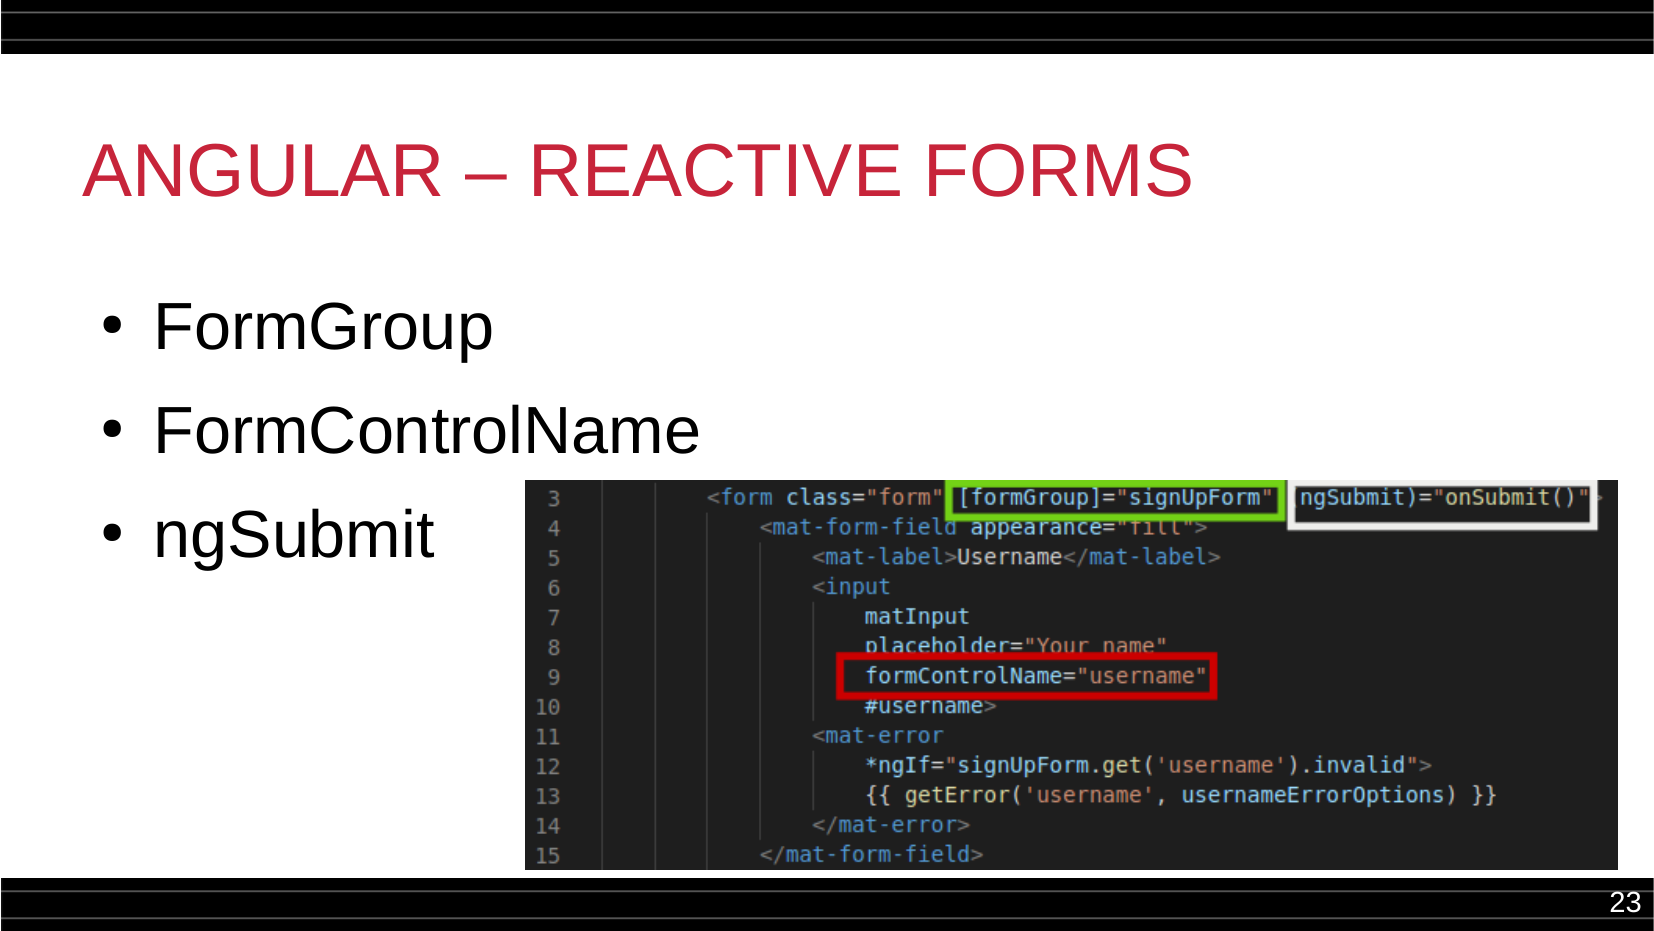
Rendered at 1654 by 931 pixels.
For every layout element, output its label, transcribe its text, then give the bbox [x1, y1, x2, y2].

picture [525, 480, 1618, 871]
list FormGroup FormControlName ngSubmit [82, 184, 735, 676]
title ANGULAR – REACTIVE FORMS [82, 92, 1571, 249]
picture [1, 0, 1654, 54]
picture [1, 878, 1654, 931]
